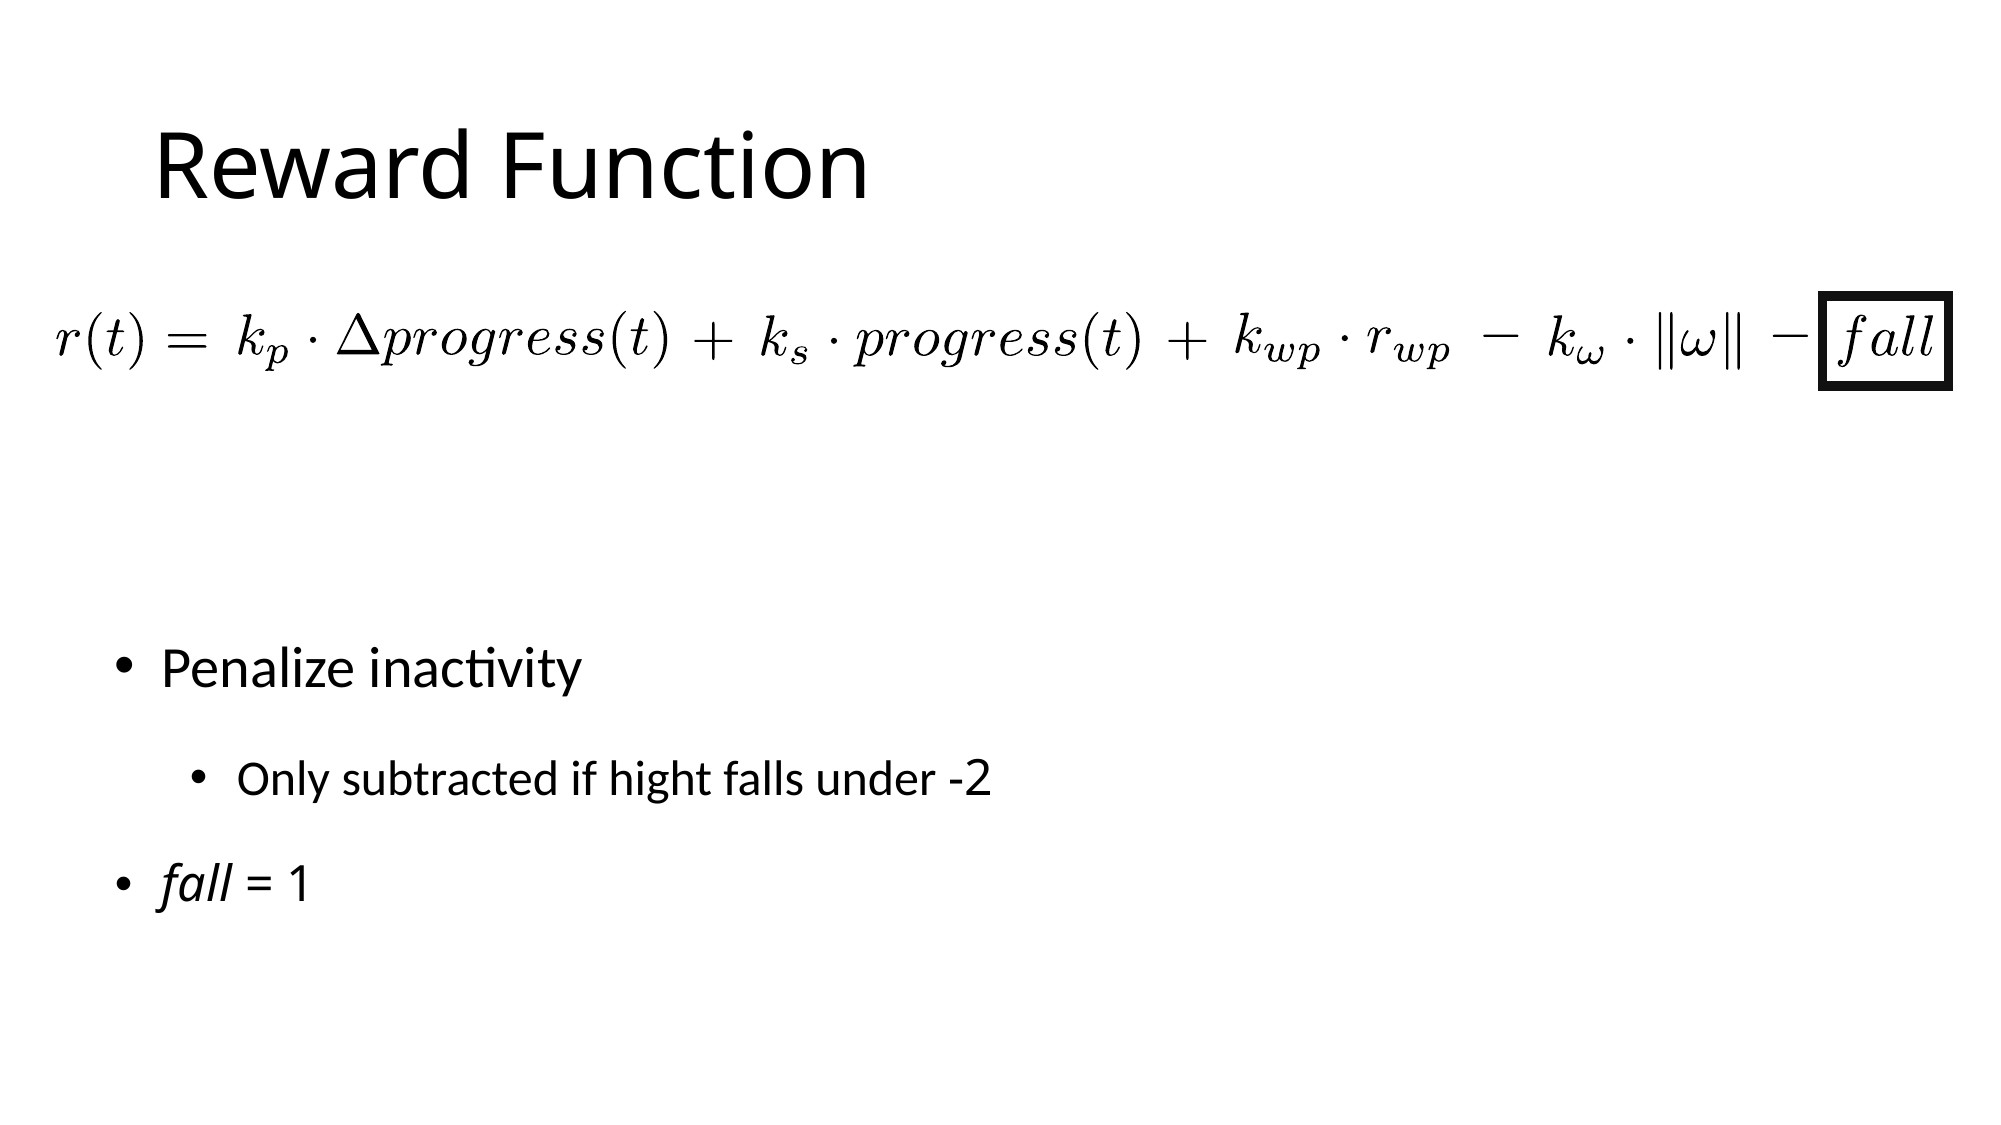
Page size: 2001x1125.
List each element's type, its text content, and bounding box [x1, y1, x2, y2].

title Reward Function [137, 59, 1863, 278]
text_box [1548, 311, 1740, 370]
text_box [1235, 312, 1450, 370]
text_box [1481, 334, 1519, 348]
text_box [1822, 295, 1949, 386]
text_box Penalize inactivity Only subtracted if hight falls under -2 fall = 1 [99, 458, 1900, 1091]
text_box [693, 321, 733, 361]
text_box [237, 310, 668, 371]
text_box [1167, 321, 1207, 361]
text_box [56, 311, 207, 370]
text_box [1771, 334, 1809, 348]
text_box [760, 311, 1140, 370]
